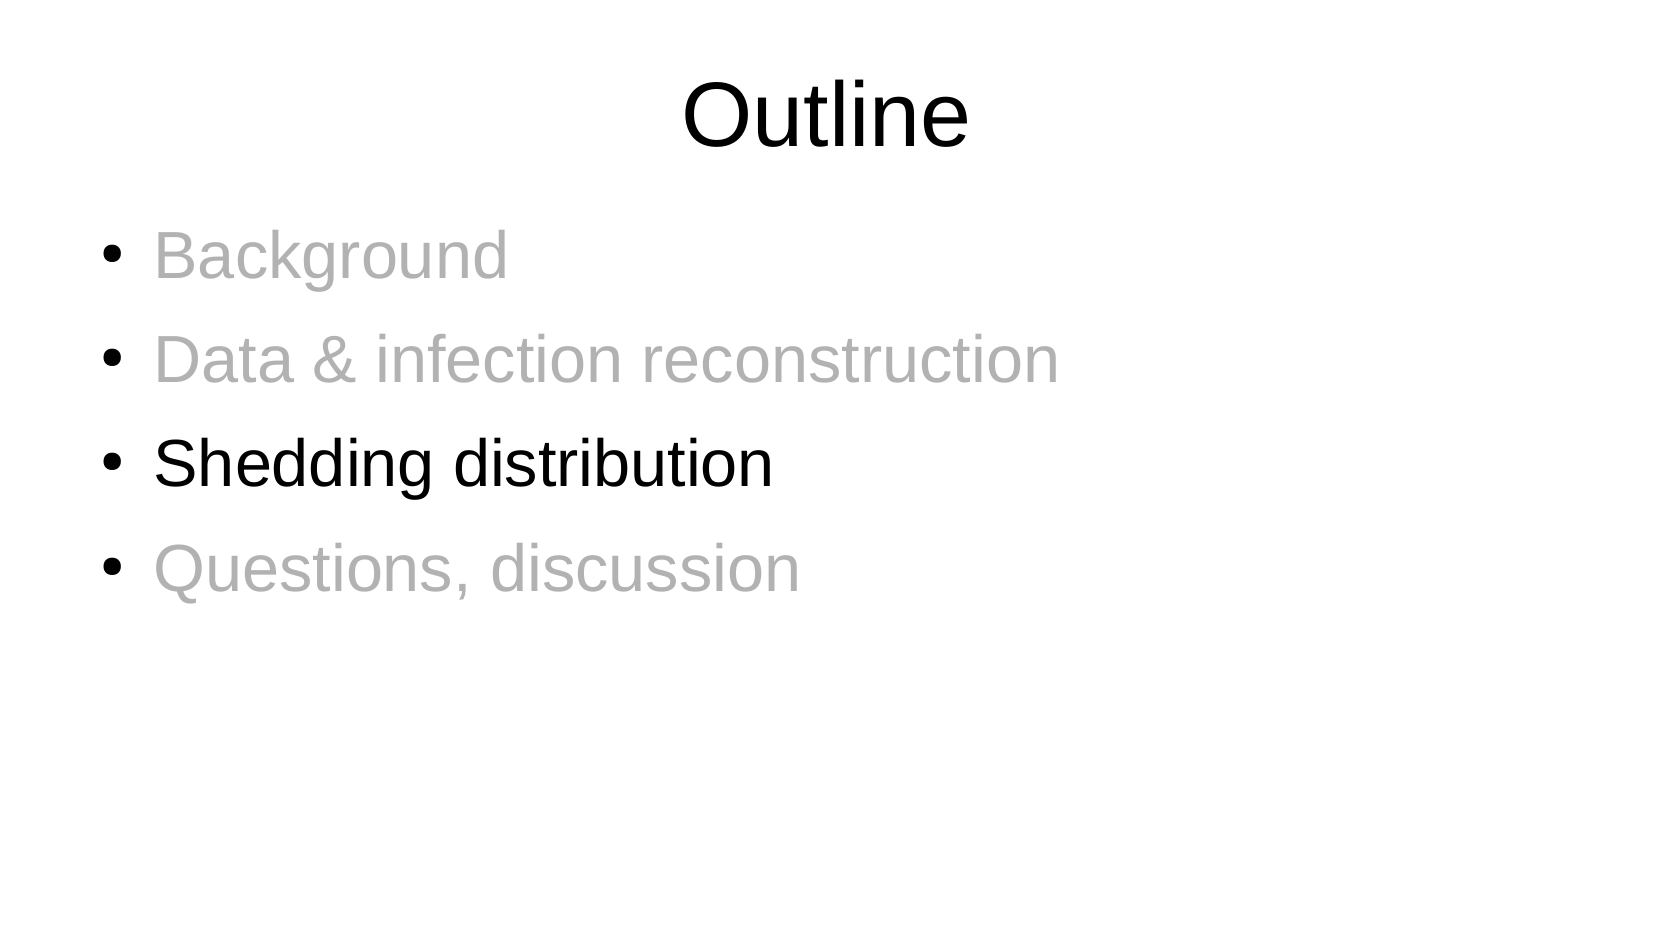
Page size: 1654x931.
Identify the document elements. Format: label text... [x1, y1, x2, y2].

title Outline [82, 37, 1571, 193]
list Background Data & infection reconstruction Shedding distribution Questions, discussion [82, 217, 1571, 758]
